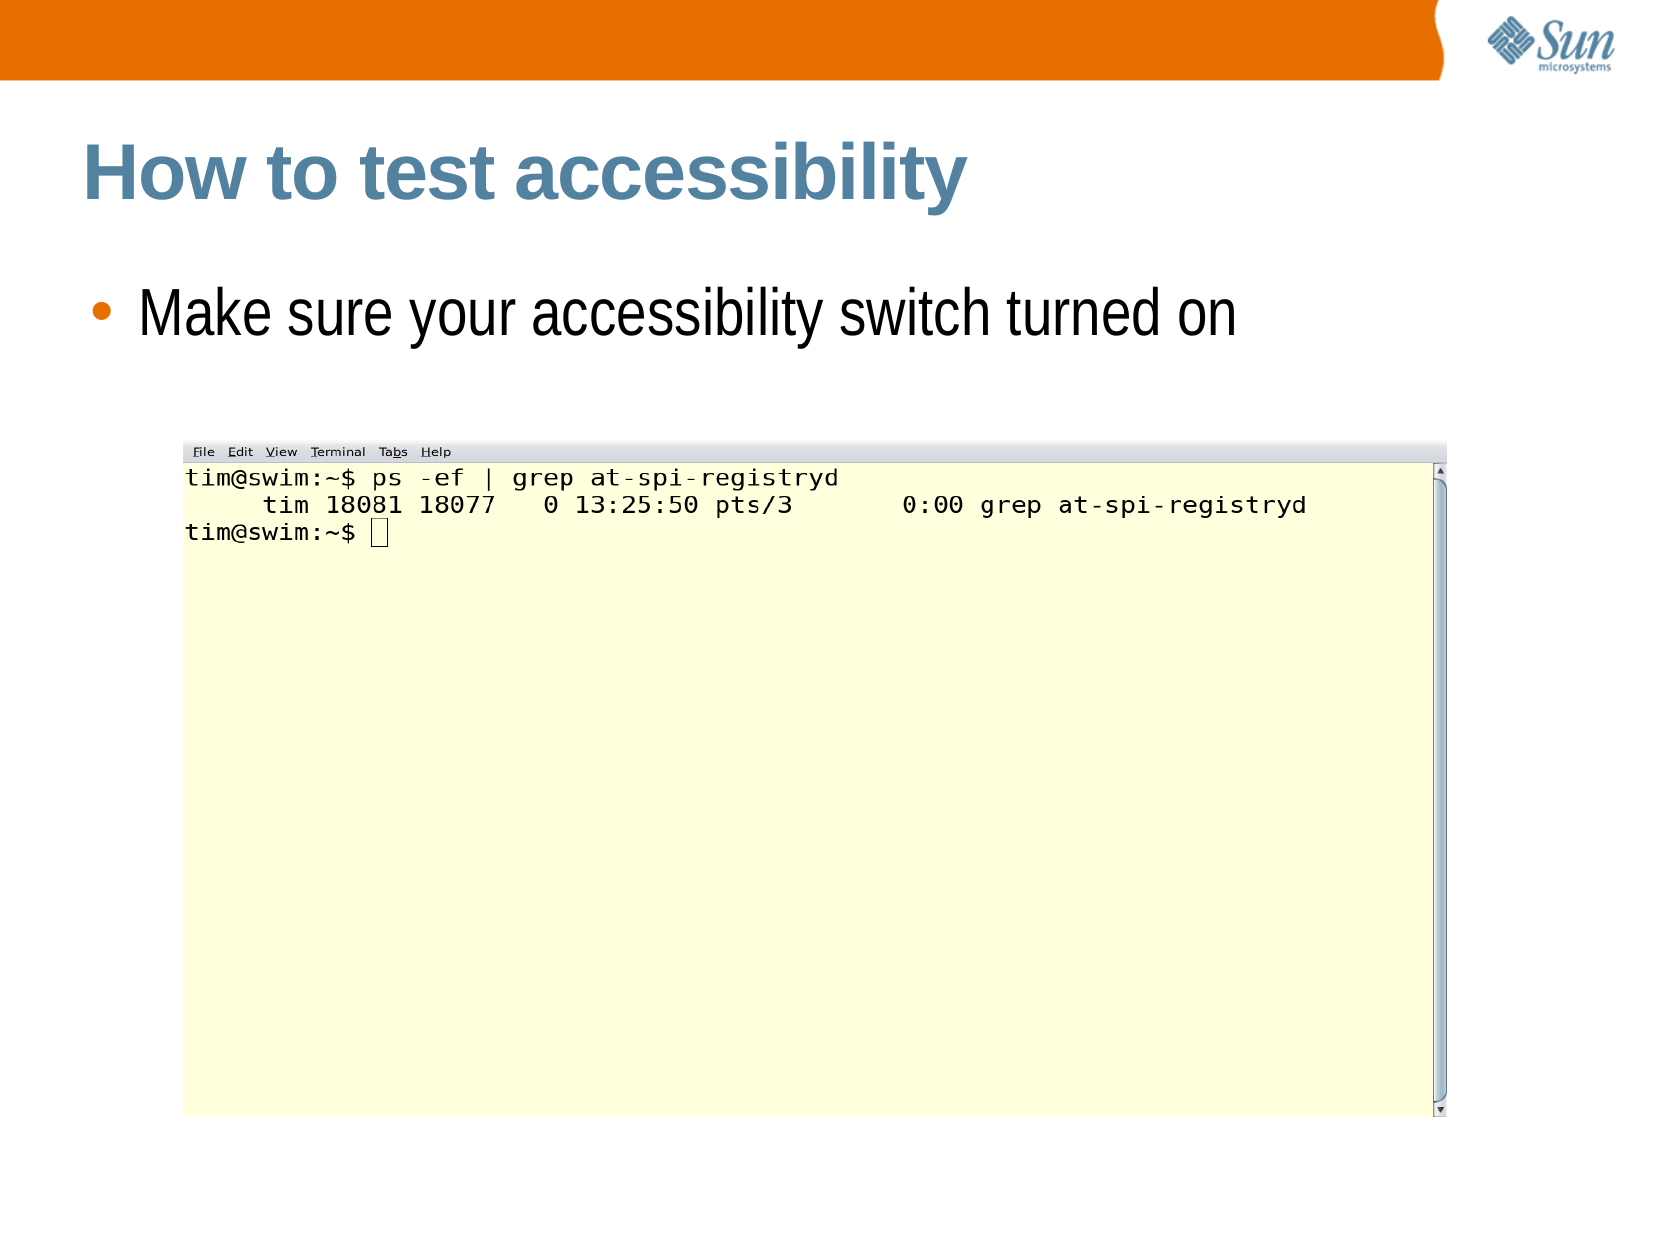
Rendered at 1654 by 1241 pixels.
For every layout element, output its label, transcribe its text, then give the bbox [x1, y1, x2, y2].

picture [183, 440, 1447, 1117]
title How to test accessibility [82, 135, 1585, 251]
picture [0, 0, 1654, 83]
list Make sure your accessibility switch turned on [71, 283, 1545, 1121]
